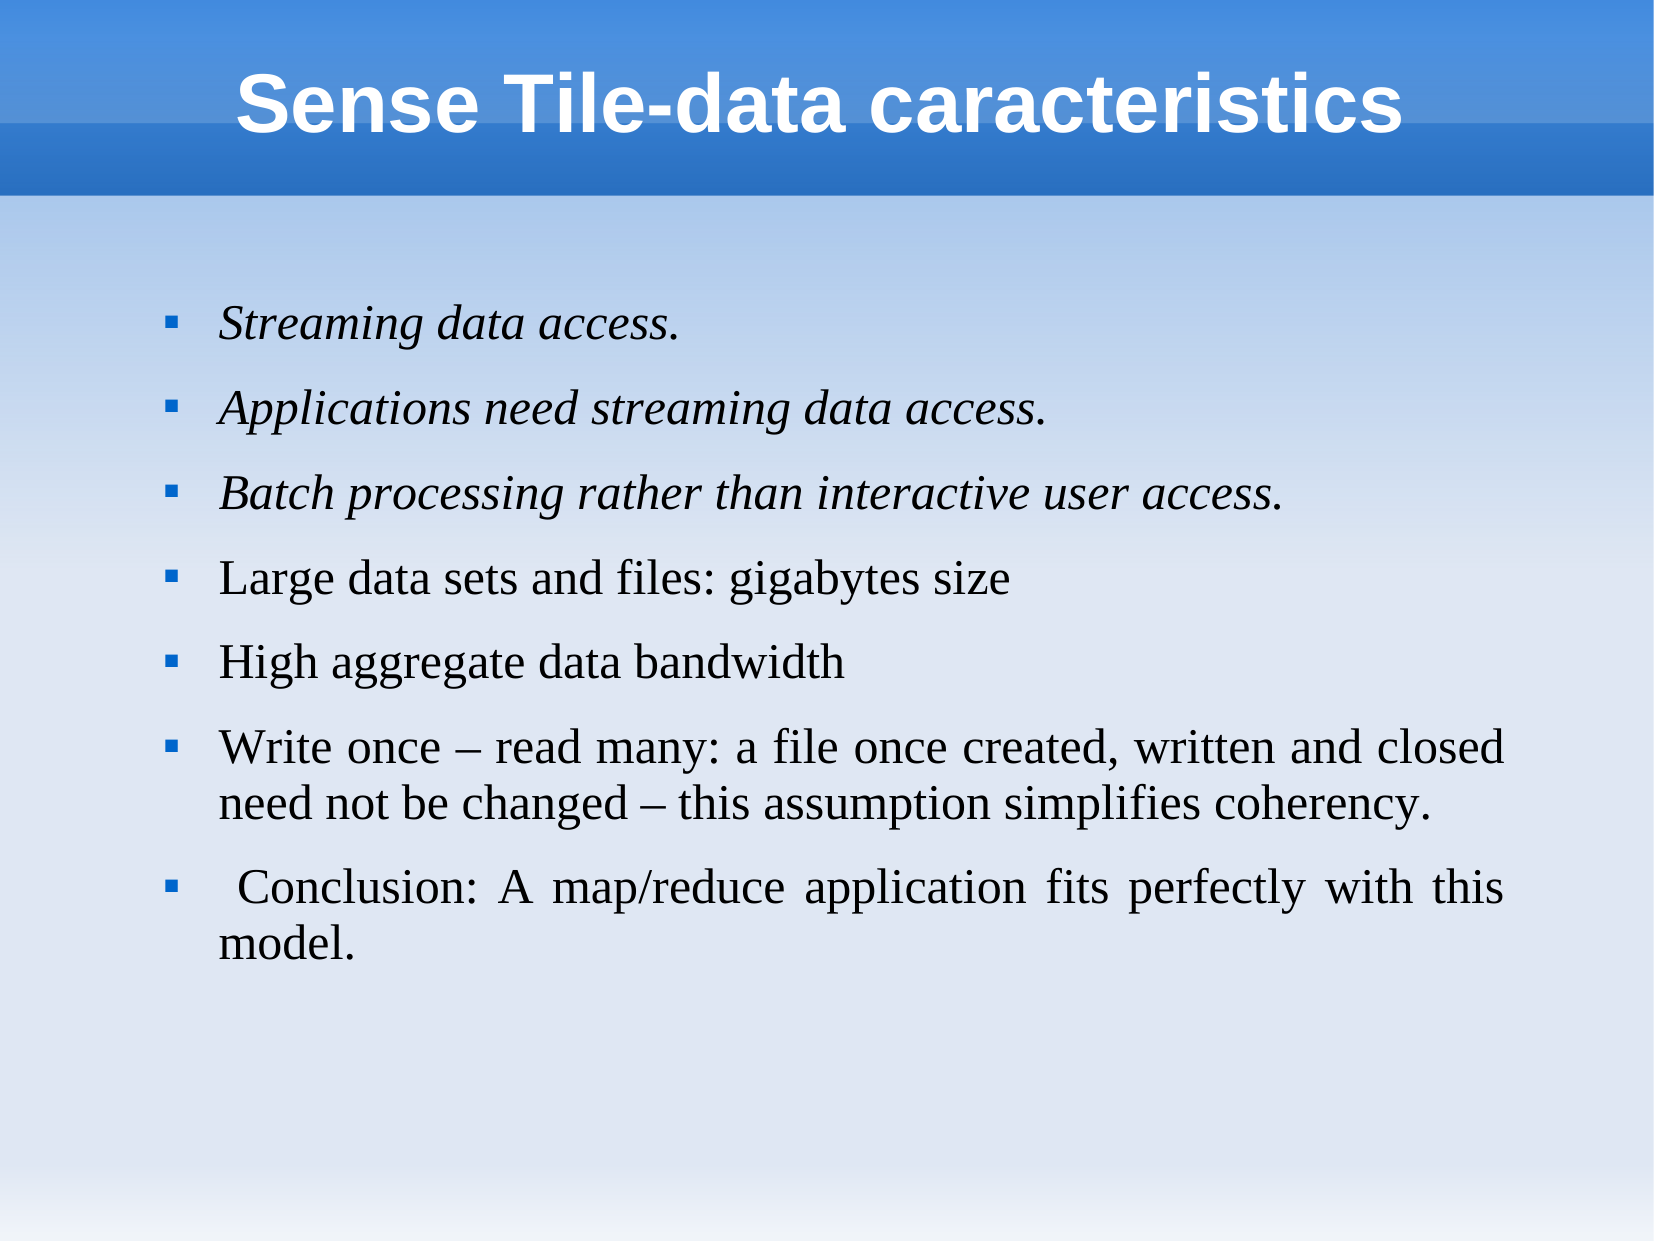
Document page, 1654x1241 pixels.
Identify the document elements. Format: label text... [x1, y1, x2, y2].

picture [0, 0, 1654, 1241]
title Sense Tile-data caracteristics [76, 0, 1565, 208]
list Streaming data access. Applications need streaming data access. Batch processing rather than interactive user access. Large data sets and files: gigabytes size High aggregate data bandwidth Write once – read many: a file once created, written and closed need not be changed – this assumption simplifies coherency. Conclusion: A map/reduce application fits perfectly with this model. [147, 295, 1506, 1241]
